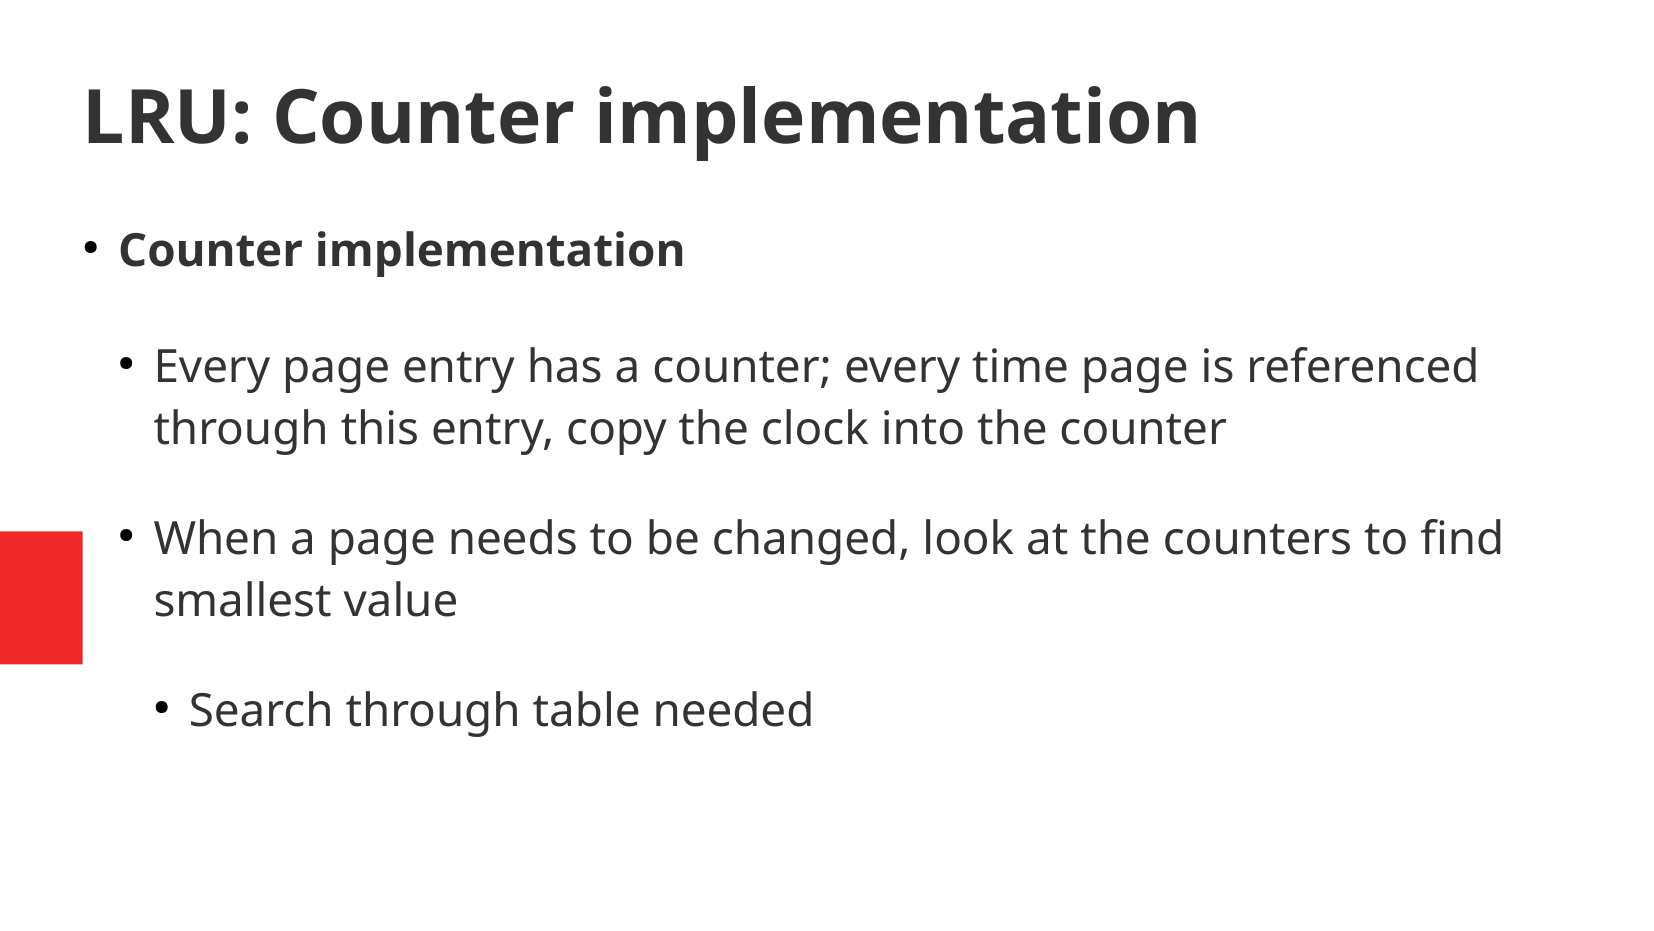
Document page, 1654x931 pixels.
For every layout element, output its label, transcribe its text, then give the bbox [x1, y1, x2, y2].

title LRU: Counter implementation [82, 37, 1571, 193]
list Counter implementation Every page entry has a counter; every time page is referenced through this entry, copy the clock into the counter When a page needs to be changed, look at the counters to find smallest value Search through table needed [82, 217, 1595, 910]
